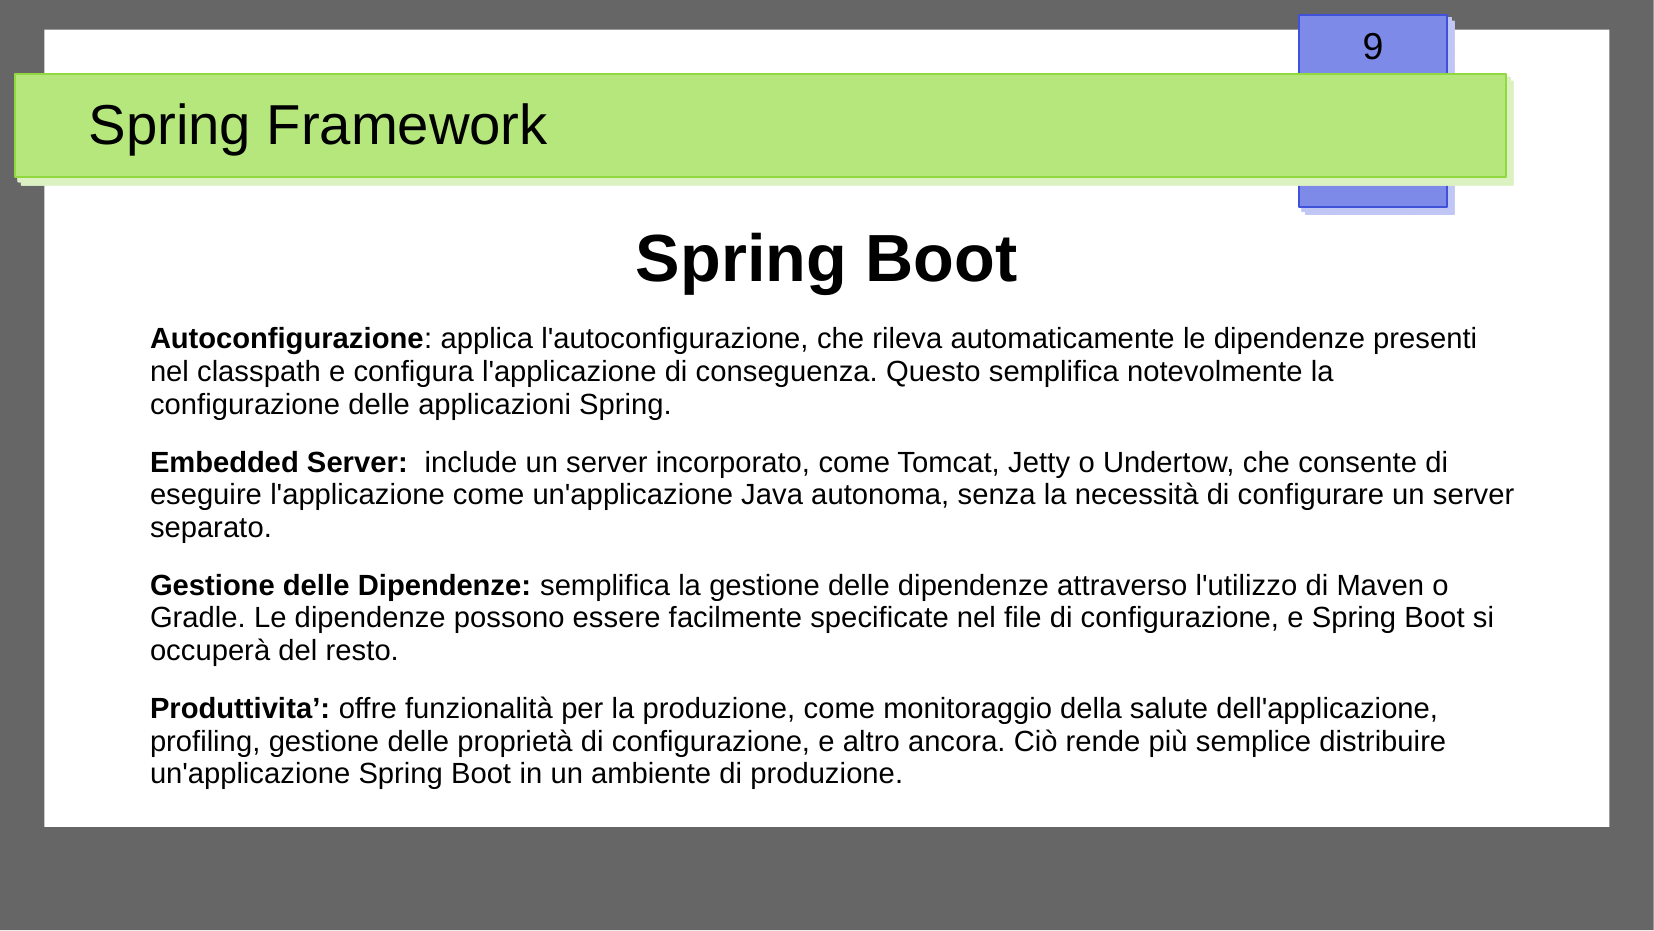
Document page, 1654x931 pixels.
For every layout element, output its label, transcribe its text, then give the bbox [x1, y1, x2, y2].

text_box <number> [1272, 18, 1474, 74]
title Spring Framework [88, 73, 1506, 178]
text_box Autoconfigurazione: applica l'autoconfigurazione, che rileva automaticamente le dipendenze presenti nel classpath e configura l'applicazione di conseguenza. Questo semplifica notevolmente la configurazione delle applicazioni Spring. Embedded Server: include un server incorporato, come Tomcat, Jetty o Undertow, che consente di eseguire l'applicazione come un'applicazione Java autonoma, senza la necessità di configurare un server separato. Gestione delle Dipendenze: semplifica la gestione delle dipendenze attraverso l'utilizzo di Maven o Gradle. Le dipendenze possono essere facilmente specificate nel file di configurazione, e Spring Boot si occuperà del resto. Produttivita’: offre funzionalità per la produzione, come monitoraggio della salute dell'applicazione, profiling, gestione delle proprietà di configurazione, e altro ancora. Ciò rende più semplice distribuire un'applicazione Spring Boot in un ambiente di produzione. [135, 315, 1540, 710]
text_box Spring Boot [88, 206, 1565, 311]
